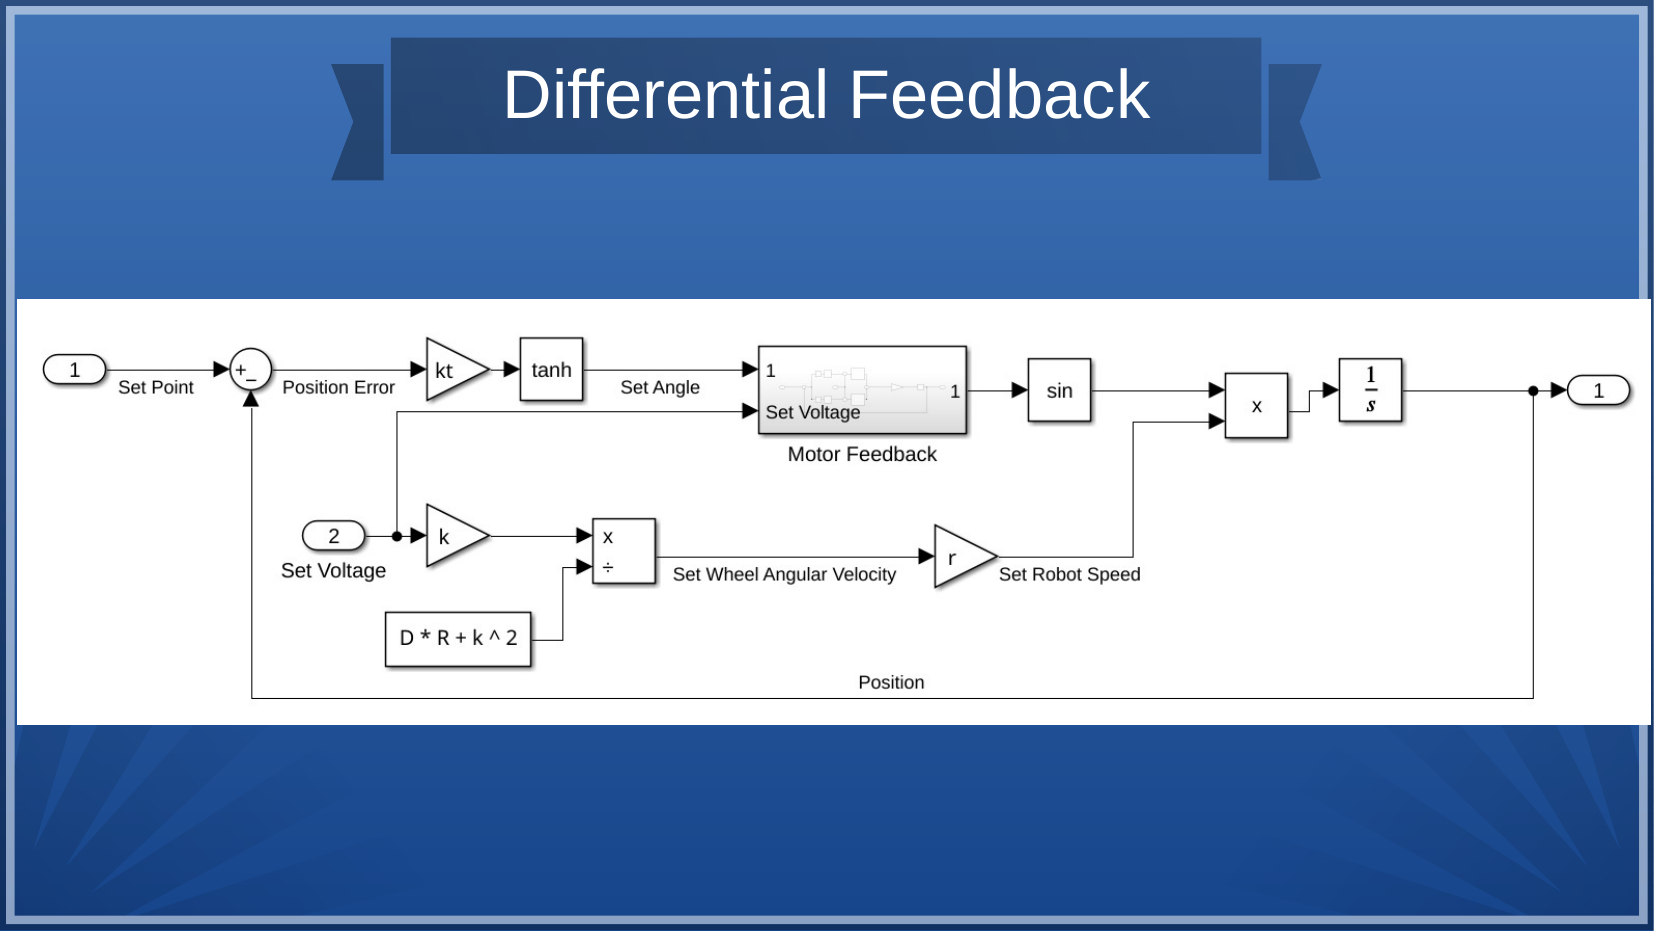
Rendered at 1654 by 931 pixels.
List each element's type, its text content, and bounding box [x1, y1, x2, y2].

title Differential Feedback [389, 35, 1264, 154]
picture [17, 299, 1651, 725]
